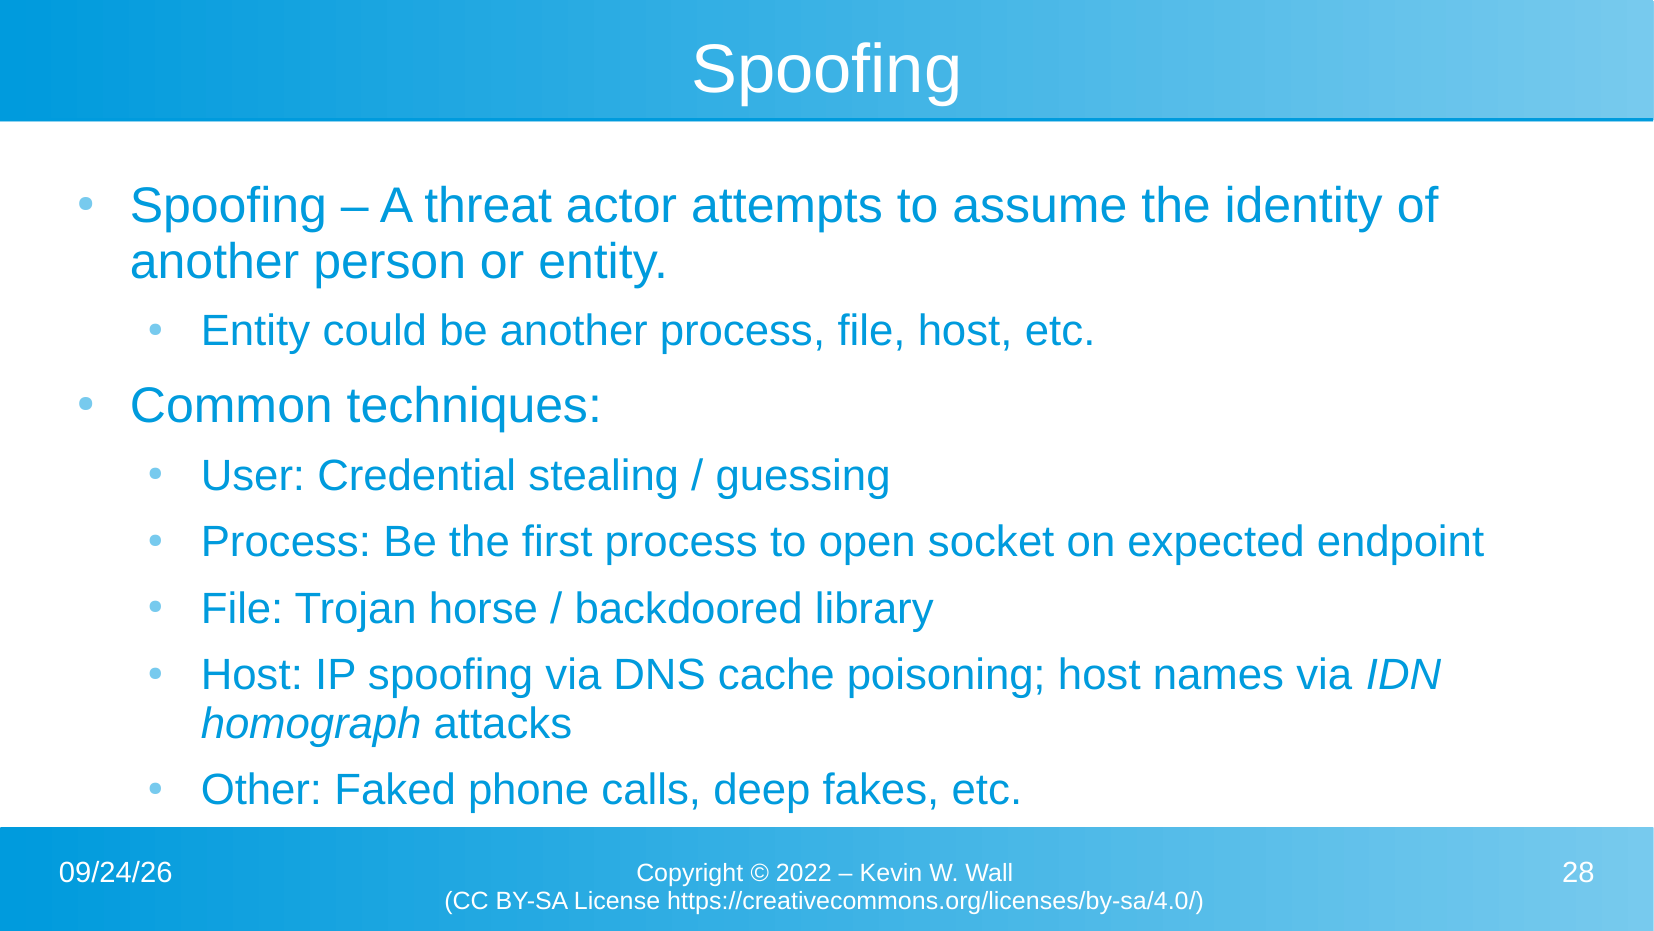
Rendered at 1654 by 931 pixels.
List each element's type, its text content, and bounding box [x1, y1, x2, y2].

list Spoofing – A threat actor attempts to assume the identity of another person or entity. Entity could be another process, file, host, etc. Common techniques: User: Credential stealing / guessing Process: Be the first process to open socket on expected endpoint File: Trojan horse / backdoored library Host: IP spoofing via DNS cache poisoning; host names via IDN homograph attacks Other: Faked phone calls, deep fakes, etc. [59, 177, 1595, 768]
title Spoofing [59, 29, 1595, 108]
